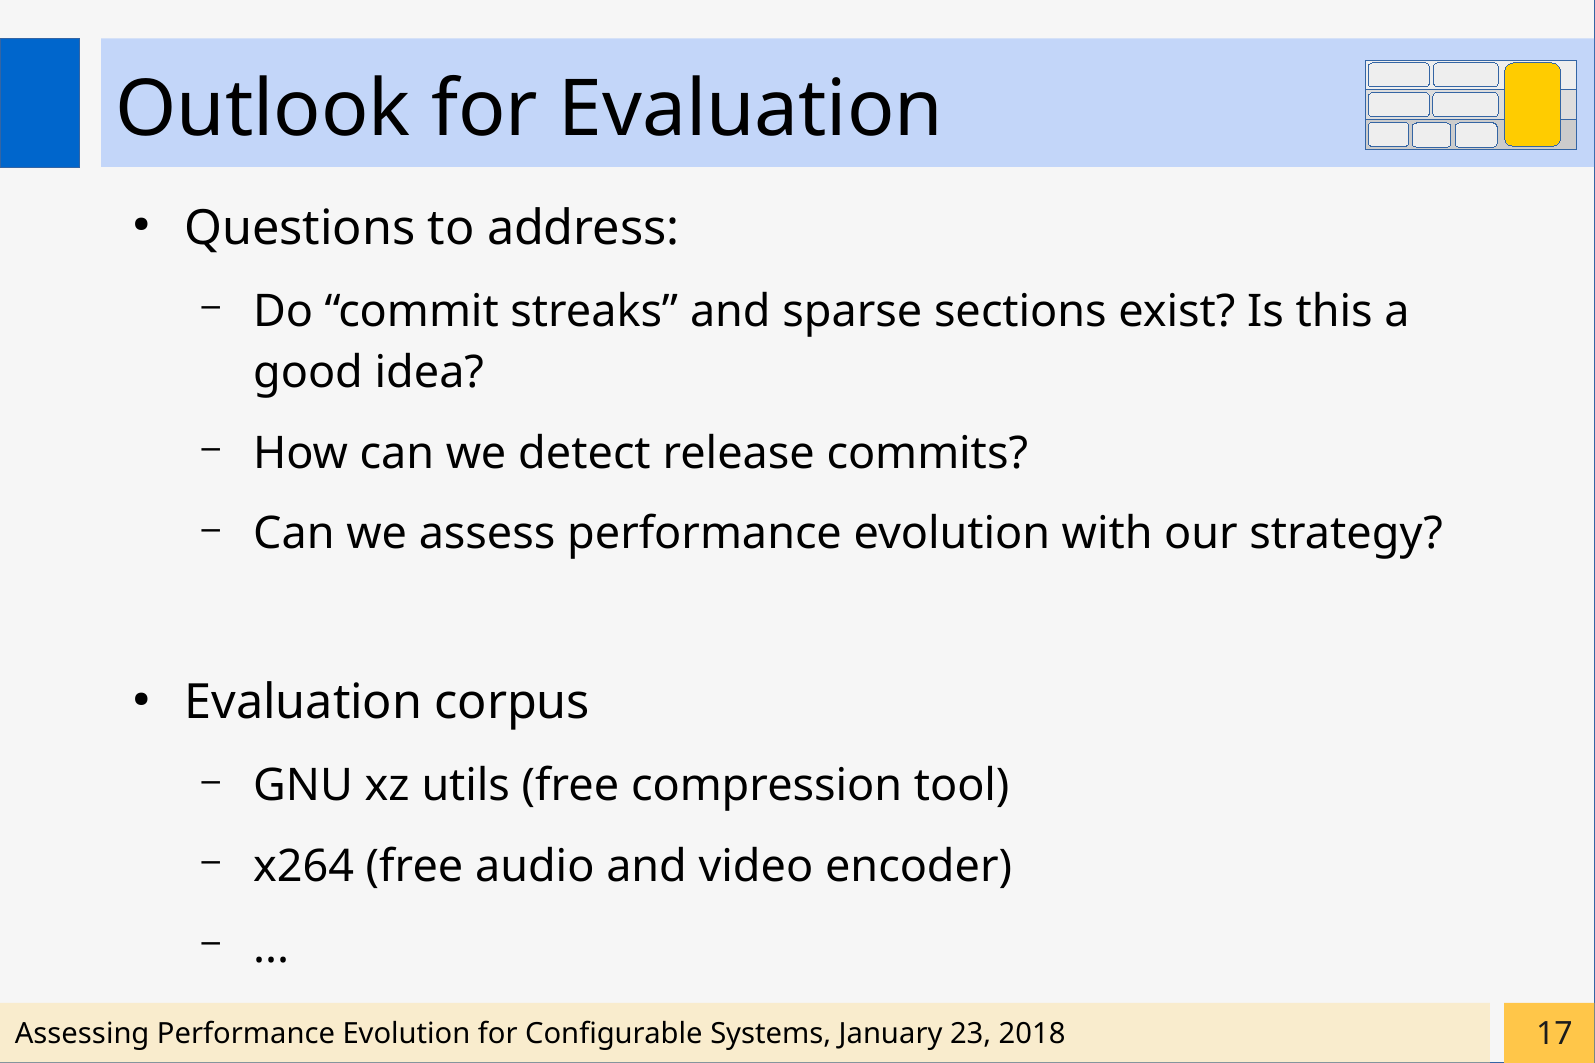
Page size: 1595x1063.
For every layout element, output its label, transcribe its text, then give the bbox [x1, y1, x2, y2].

list Questions to address: Do “commit streaks” and sparse sections exist? Is this a good idea? How can we detect release commits? Can we assess performance evolution with our strategy? Evaluation corpus GNU xz utils (free compression tool) x264 (free audio and video encoder) ... [115, 192, 1515, 978]
text_box [1365, 60, 1577, 150]
title Outlook for Evaluation [115, 42, 1515, 168]
